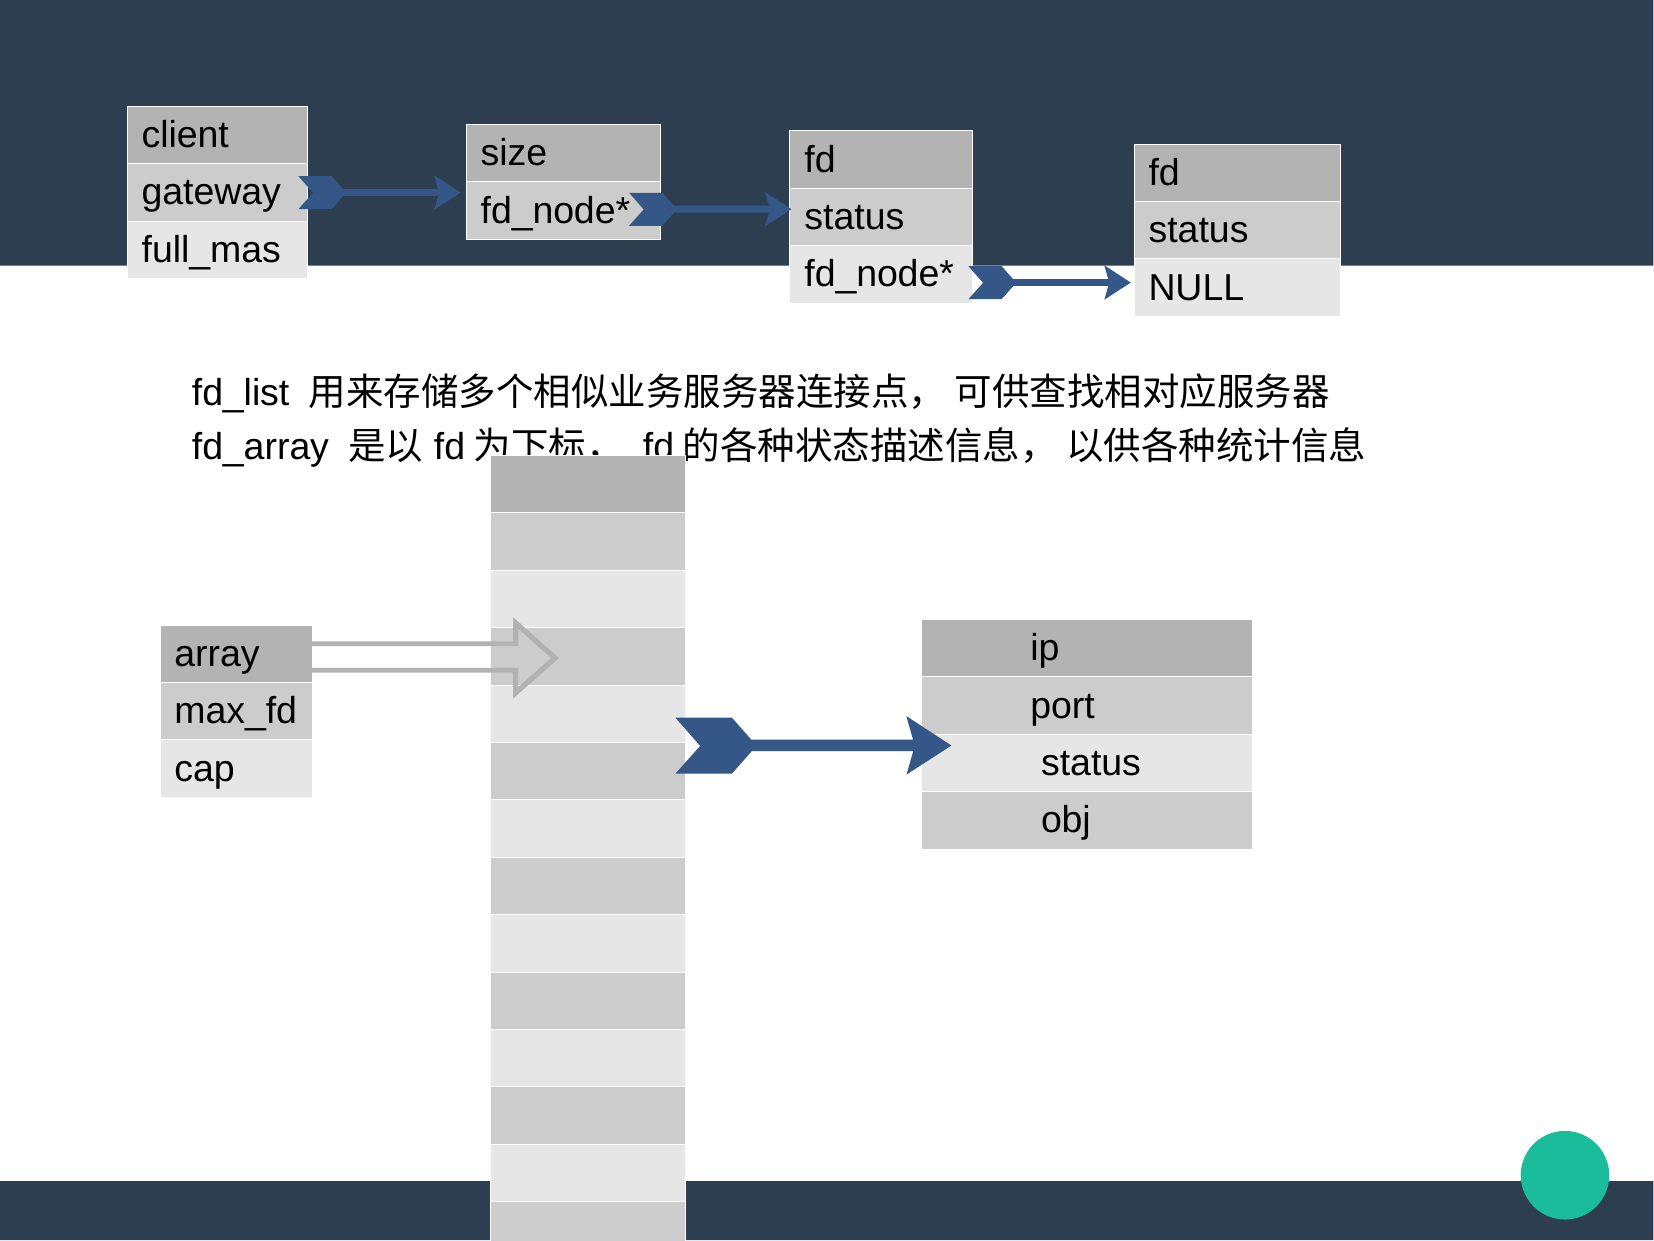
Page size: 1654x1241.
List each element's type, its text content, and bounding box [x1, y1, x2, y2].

table_header fd [1135, 145, 1340, 201]
picture [965, 262, 1134, 303]
table_header array [161, 626, 307, 682]
table_header fd [790, 131, 972, 188]
table_cell [491, 743, 685, 799]
table_cell [491, 858, 685, 914]
table_header [491, 456, 685, 512]
picture [295, 172, 464, 213]
table_cell max_fd [161, 683, 312, 739]
table_cell status [922, 735, 1252, 791]
picture [670, 711, 957, 780]
table_cell full_mas [128, 222, 307, 278]
picture [307, 614, 562, 703]
table_cell [491, 1202, 685, 1241]
table_cell port [922, 677, 1252, 734]
table_cell gateway [128, 164, 307, 221]
table_cell [491, 915, 685, 972]
table_cell [491, 686, 685, 742]
table_cell [491, 1145, 685, 1201]
table_header client [128, 107, 307, 163]
table_cell [491, 973, 685, 1029]
table_header size [467, 125, 660, 181]
table_cell obj [922, 792, 1252, 849]
picture [625, 188, 795, 230]
table_cell [491, 1030, 685, 1086]
table_cell [491, 571, 685, 627]
table_cell status [1135, 202, 1340, 258]
table_cell [562, 628, 685, 685]
table_cell fd_node* [467, 182, 660, 239]
table_cell status [790, 189, 972, 245]
table_cell [491, 1087, 685, 1144]
table_cell cap [161, 740, 312, 797]
table_cell [491, 513, 685, 570]
table_header ip [922, 620, 1252, 676]
text_box fd_list 用来存储多个相似业务服务器连接点， 可供查找相对应服务器 fd_array 是以fd为下标， fd的各种状态描述信息， 以供各种统计信息 [177, 354, 1418, 454]
table_cell [491, 800, 685, 857]
table_cell NULL [1135, 259, 1340, 316]
table_cell fd_node* [790, 246, 972, 303]
